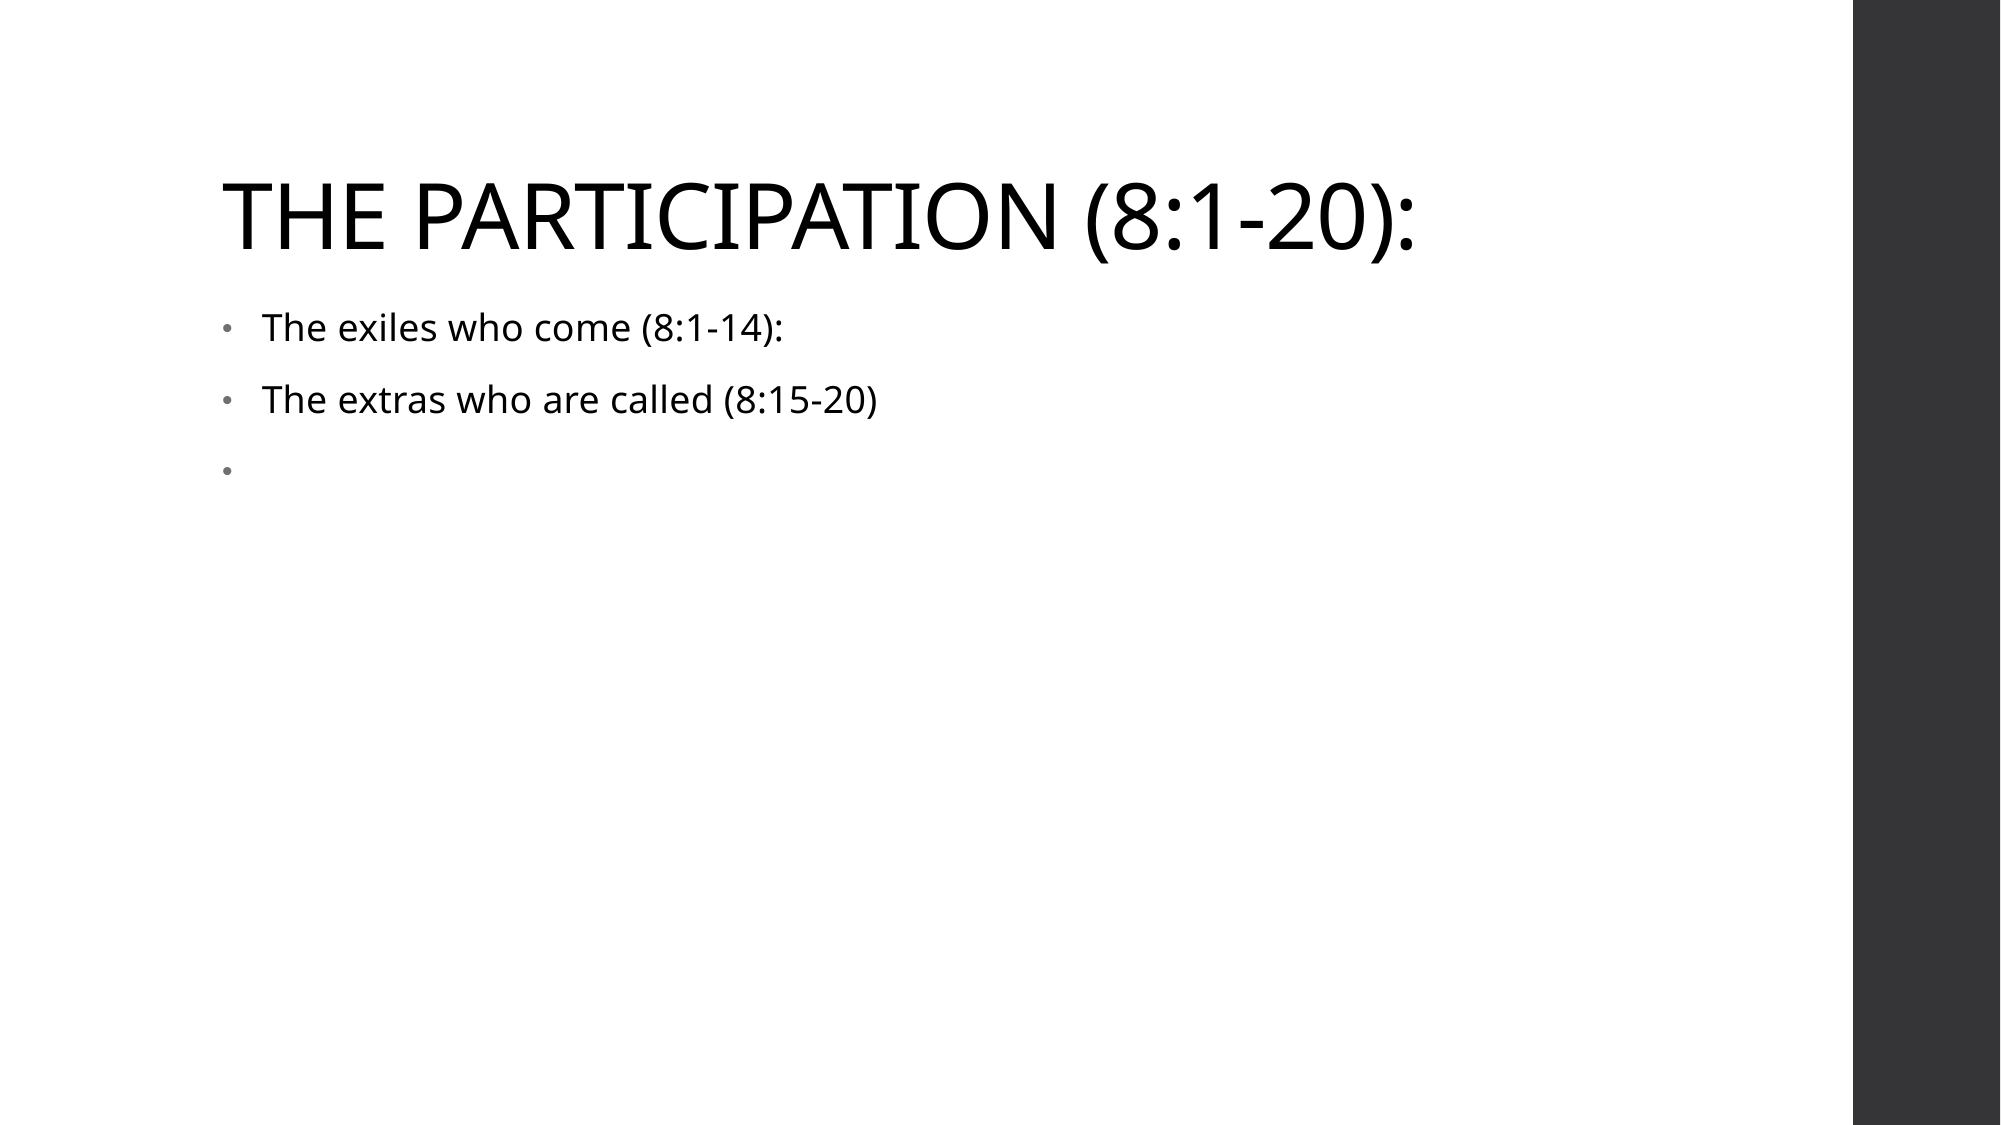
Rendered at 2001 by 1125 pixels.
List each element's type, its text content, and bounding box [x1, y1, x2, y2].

list The exiles who come (8:1-14): The extras who are called (8:15-20) [206, 299, 1617, 1014]
title THE PARTICIPATION (8:1-20): [206, 60, 1797, 278]
